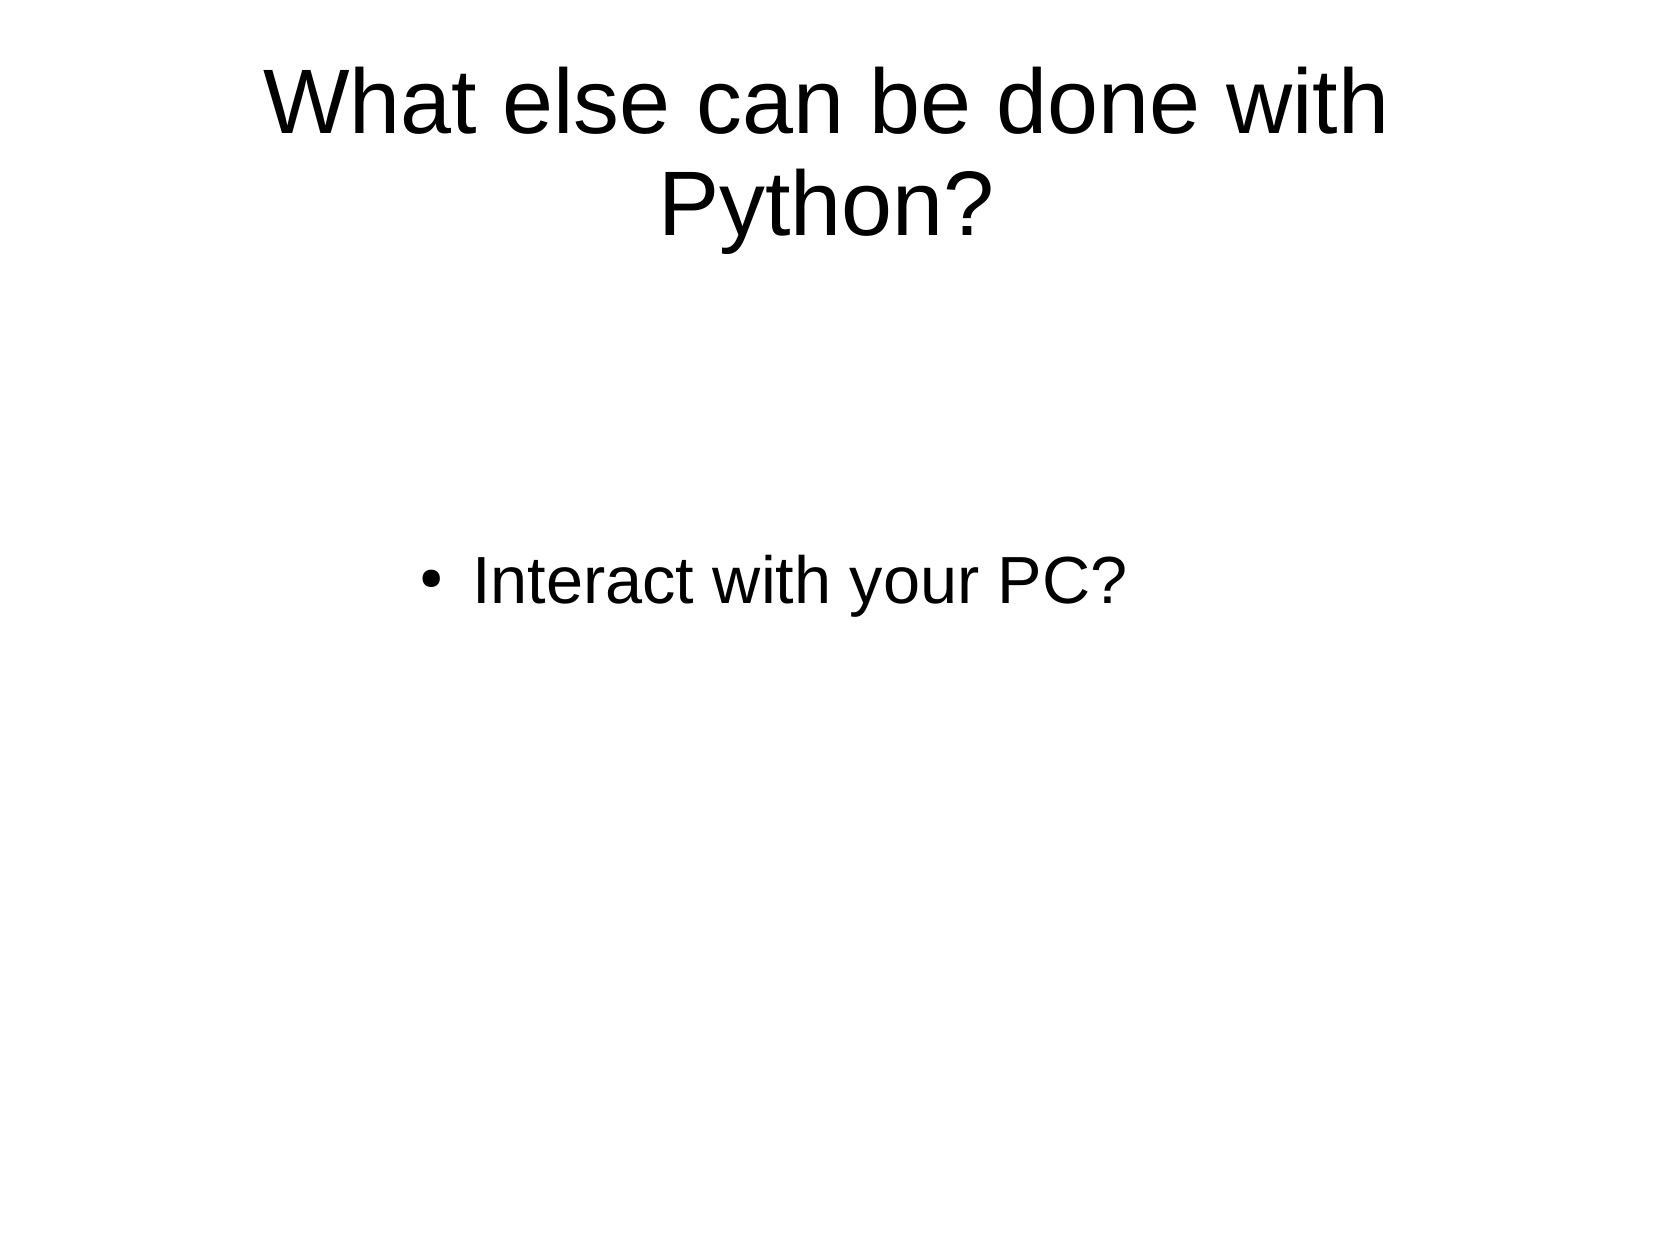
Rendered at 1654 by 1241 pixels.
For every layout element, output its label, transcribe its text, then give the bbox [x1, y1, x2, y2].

list Interact with your PC? [401, 543, 1654, 1241]
title What else can be done with Python? [82, 49, 1571, 257]
